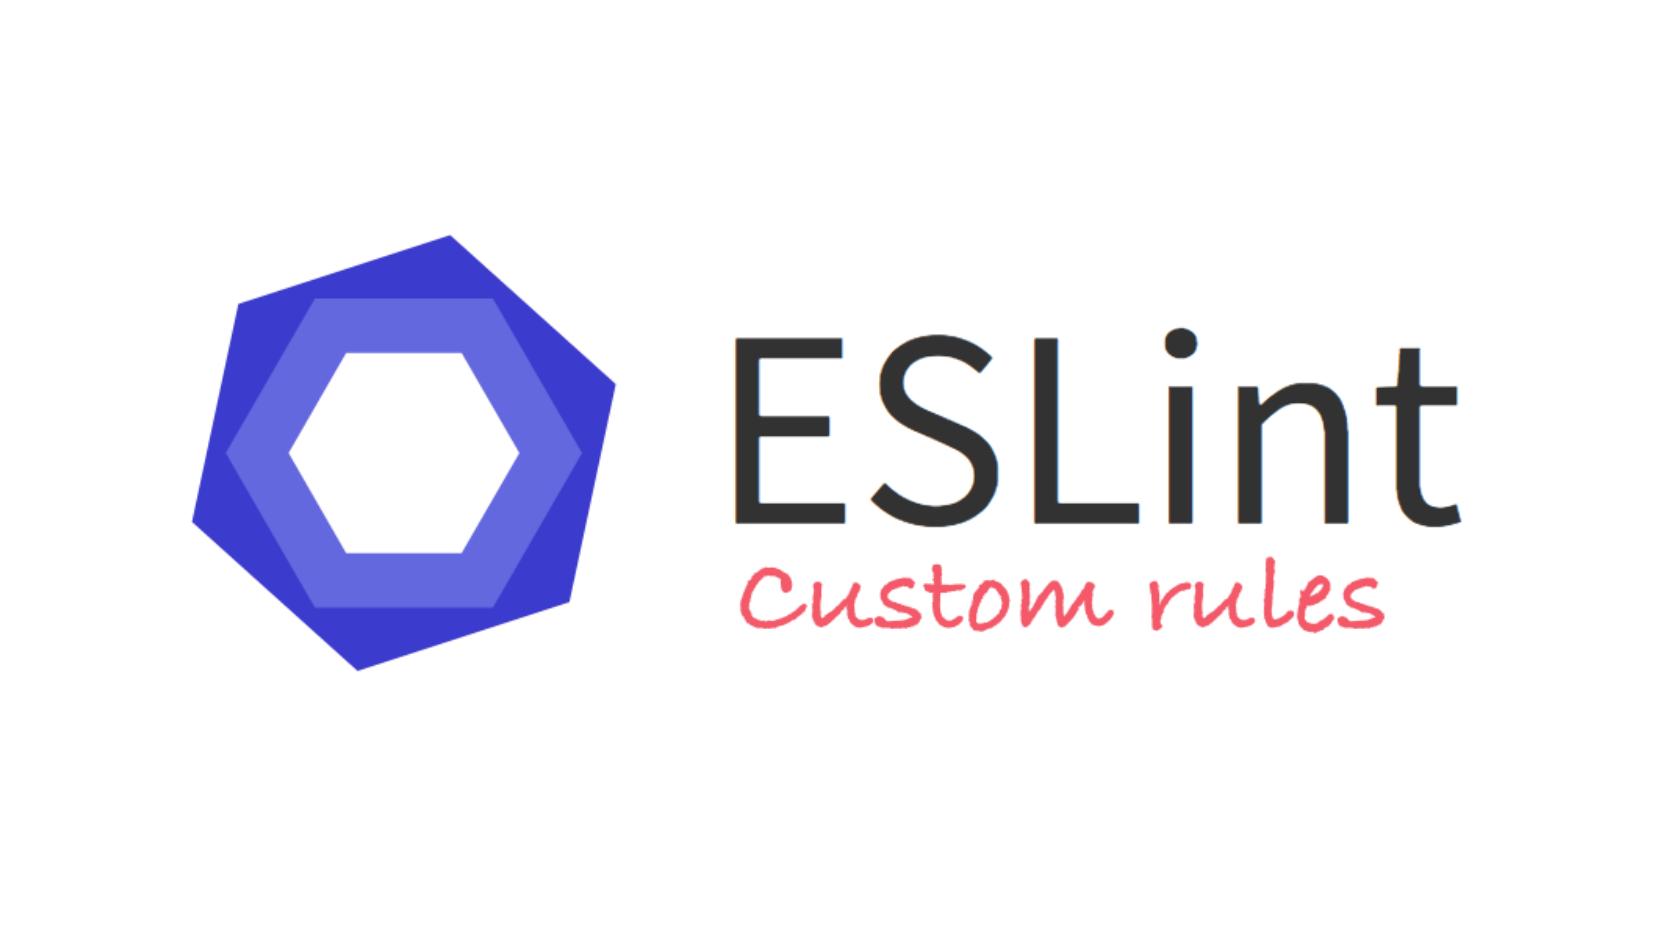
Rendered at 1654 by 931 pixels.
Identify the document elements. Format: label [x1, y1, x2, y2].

picture [135, 111, 1524, 798]
